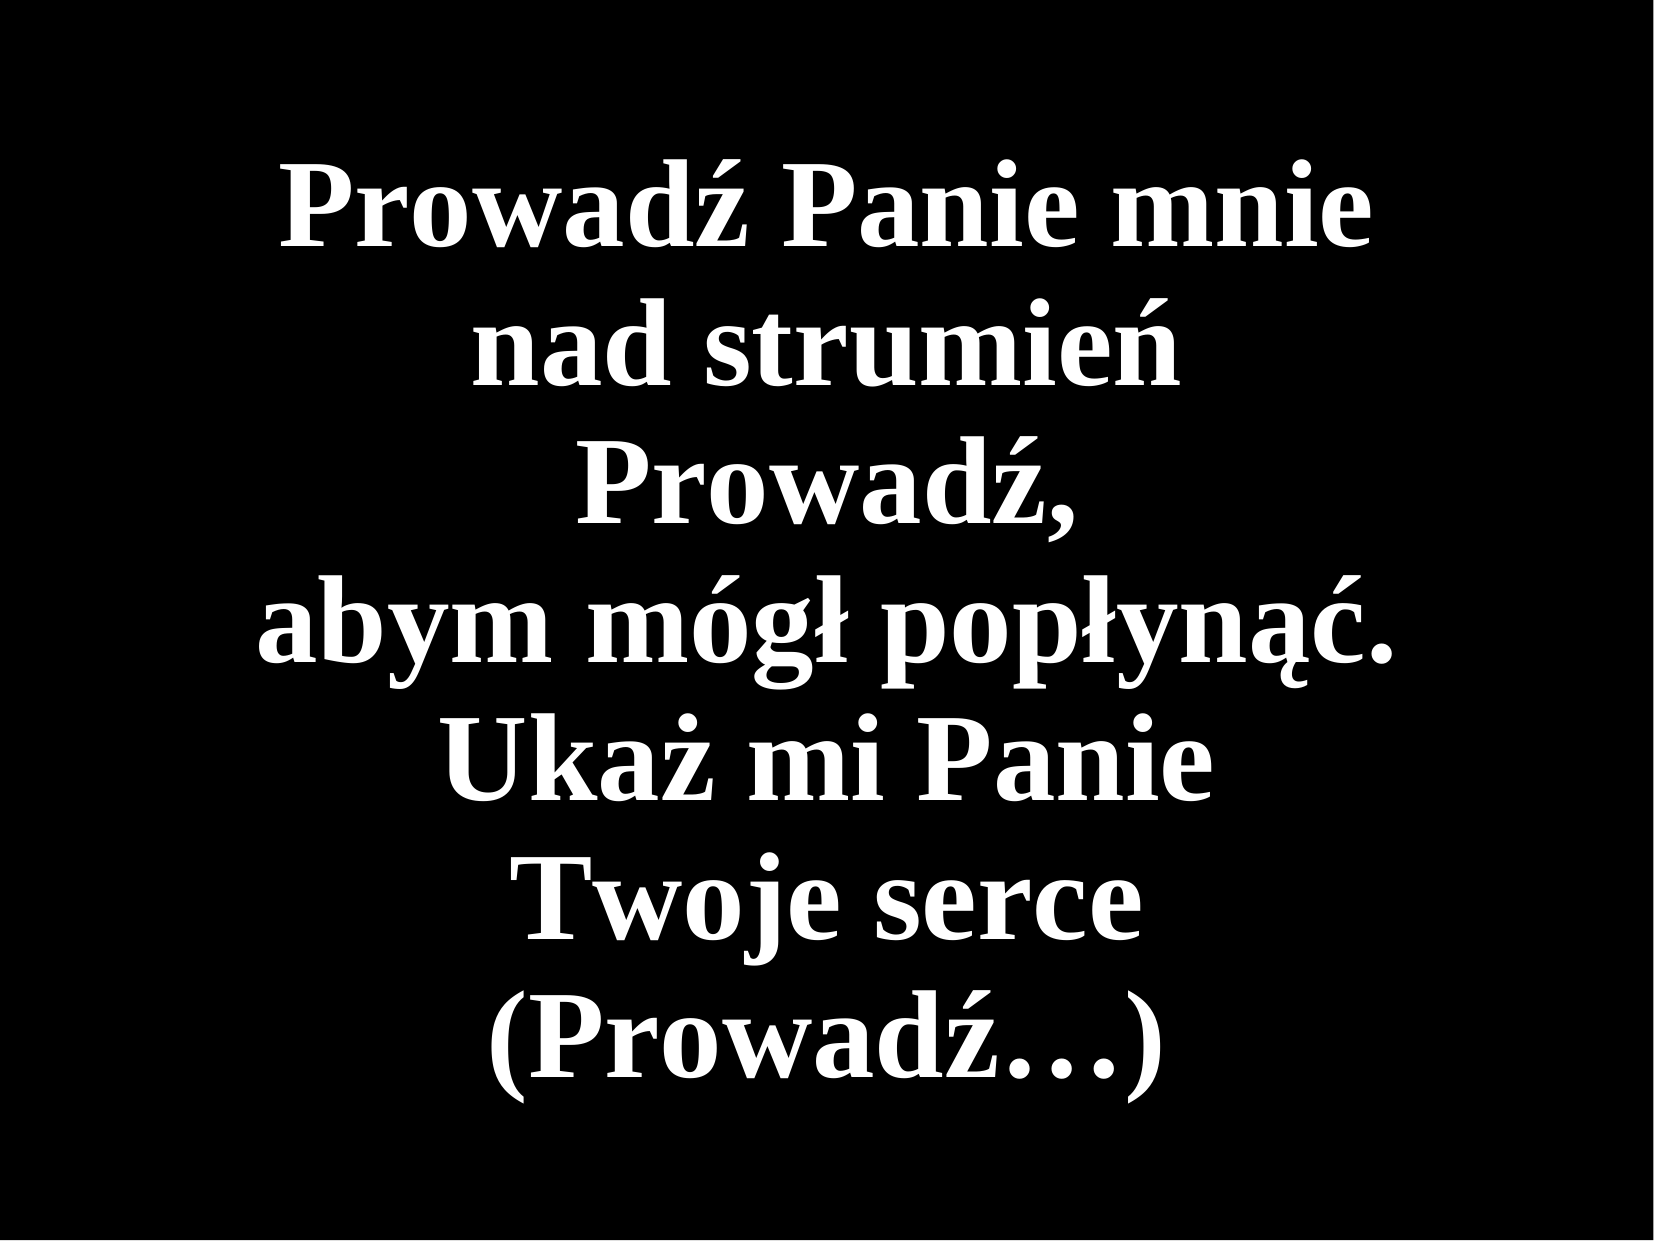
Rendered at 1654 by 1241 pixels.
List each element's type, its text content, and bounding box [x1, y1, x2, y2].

title Prowadź Panie mnie nad strumień Prowadź, abym mógł popłynąć. Ukaż mi Panie Twoje serce (Prowadź…) [0, 0, 1654, 1241]
